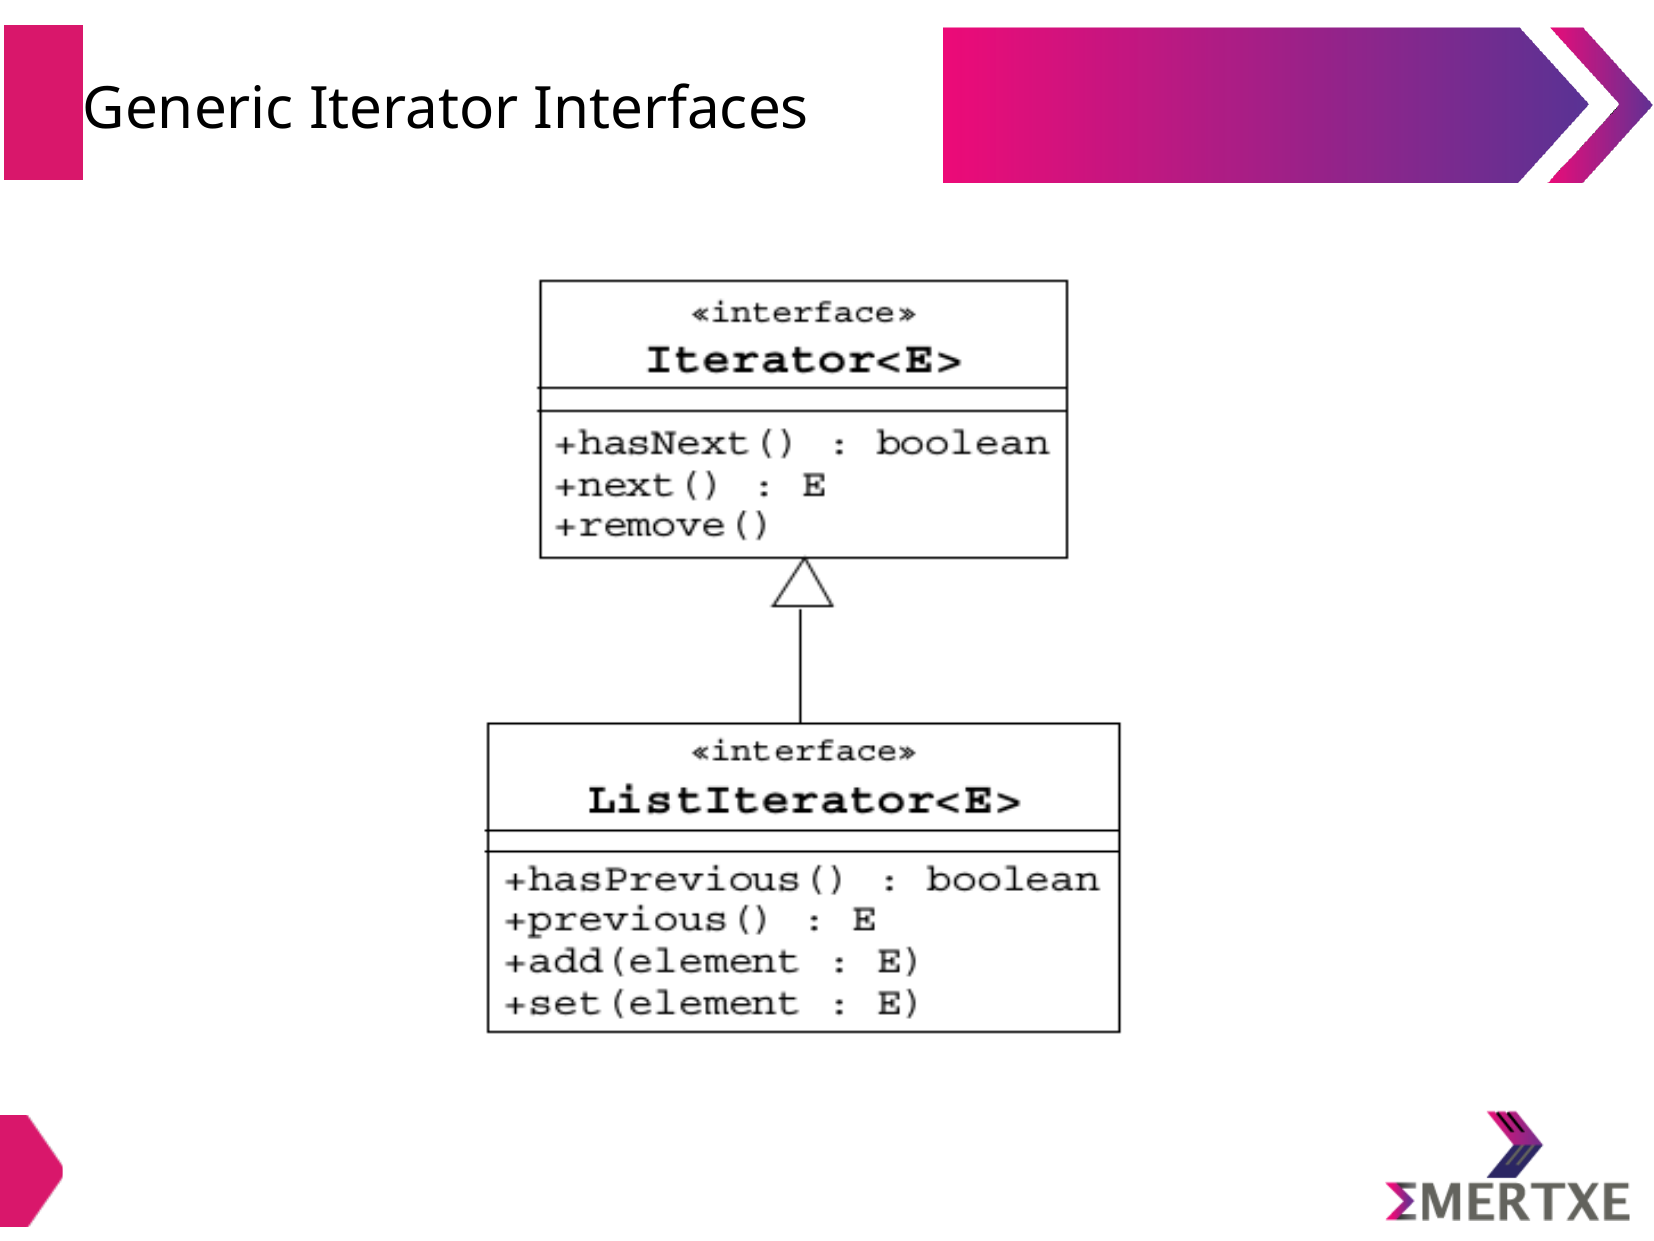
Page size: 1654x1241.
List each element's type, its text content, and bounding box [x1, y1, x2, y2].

picture [360, 272, 1201, 1066]
title Generic Iterator Interfaces [82, 2, 1571, 210]
picture [1571, 27, 1653, 183]
picture [1385, 1107, 1631, 1221]
